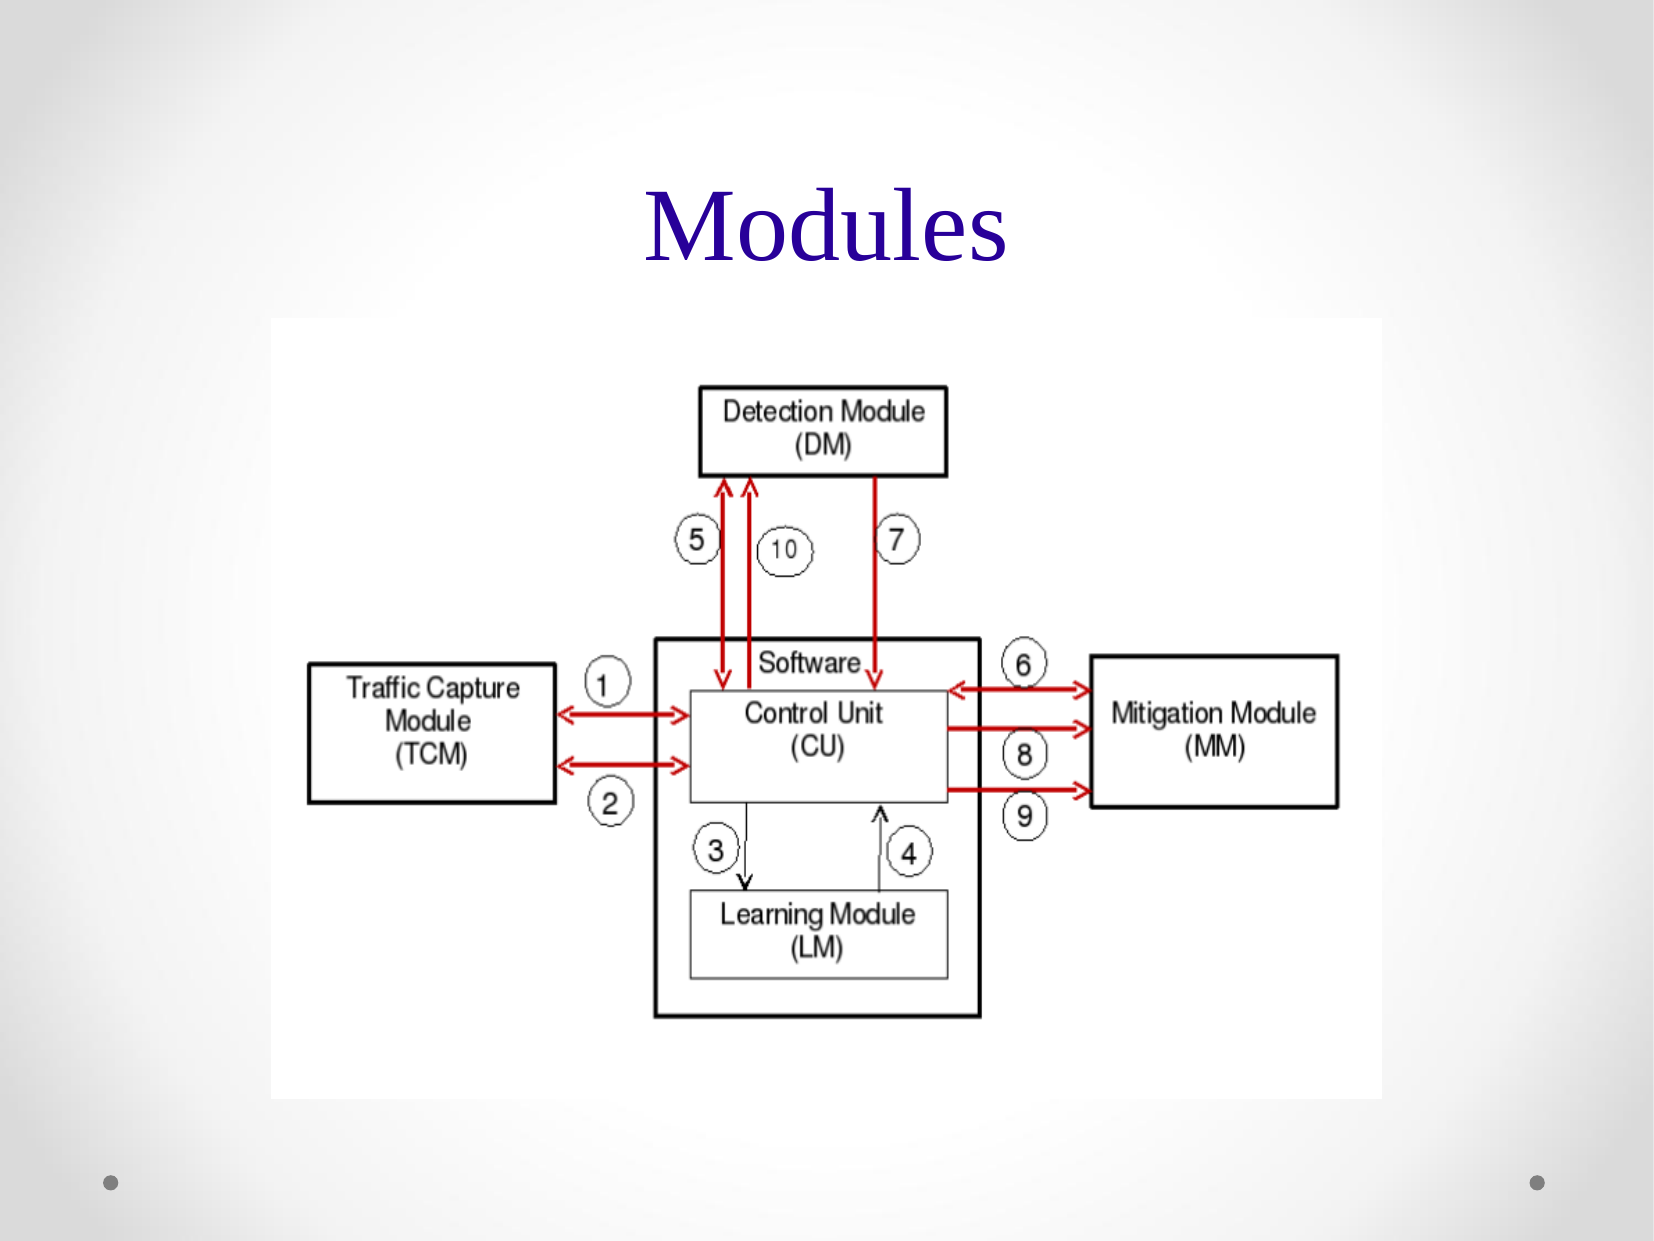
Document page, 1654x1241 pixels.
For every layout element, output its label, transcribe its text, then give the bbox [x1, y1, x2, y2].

title Modules [82, 59, 1571, 289]
picture [0, 0, 1654, 1241]
